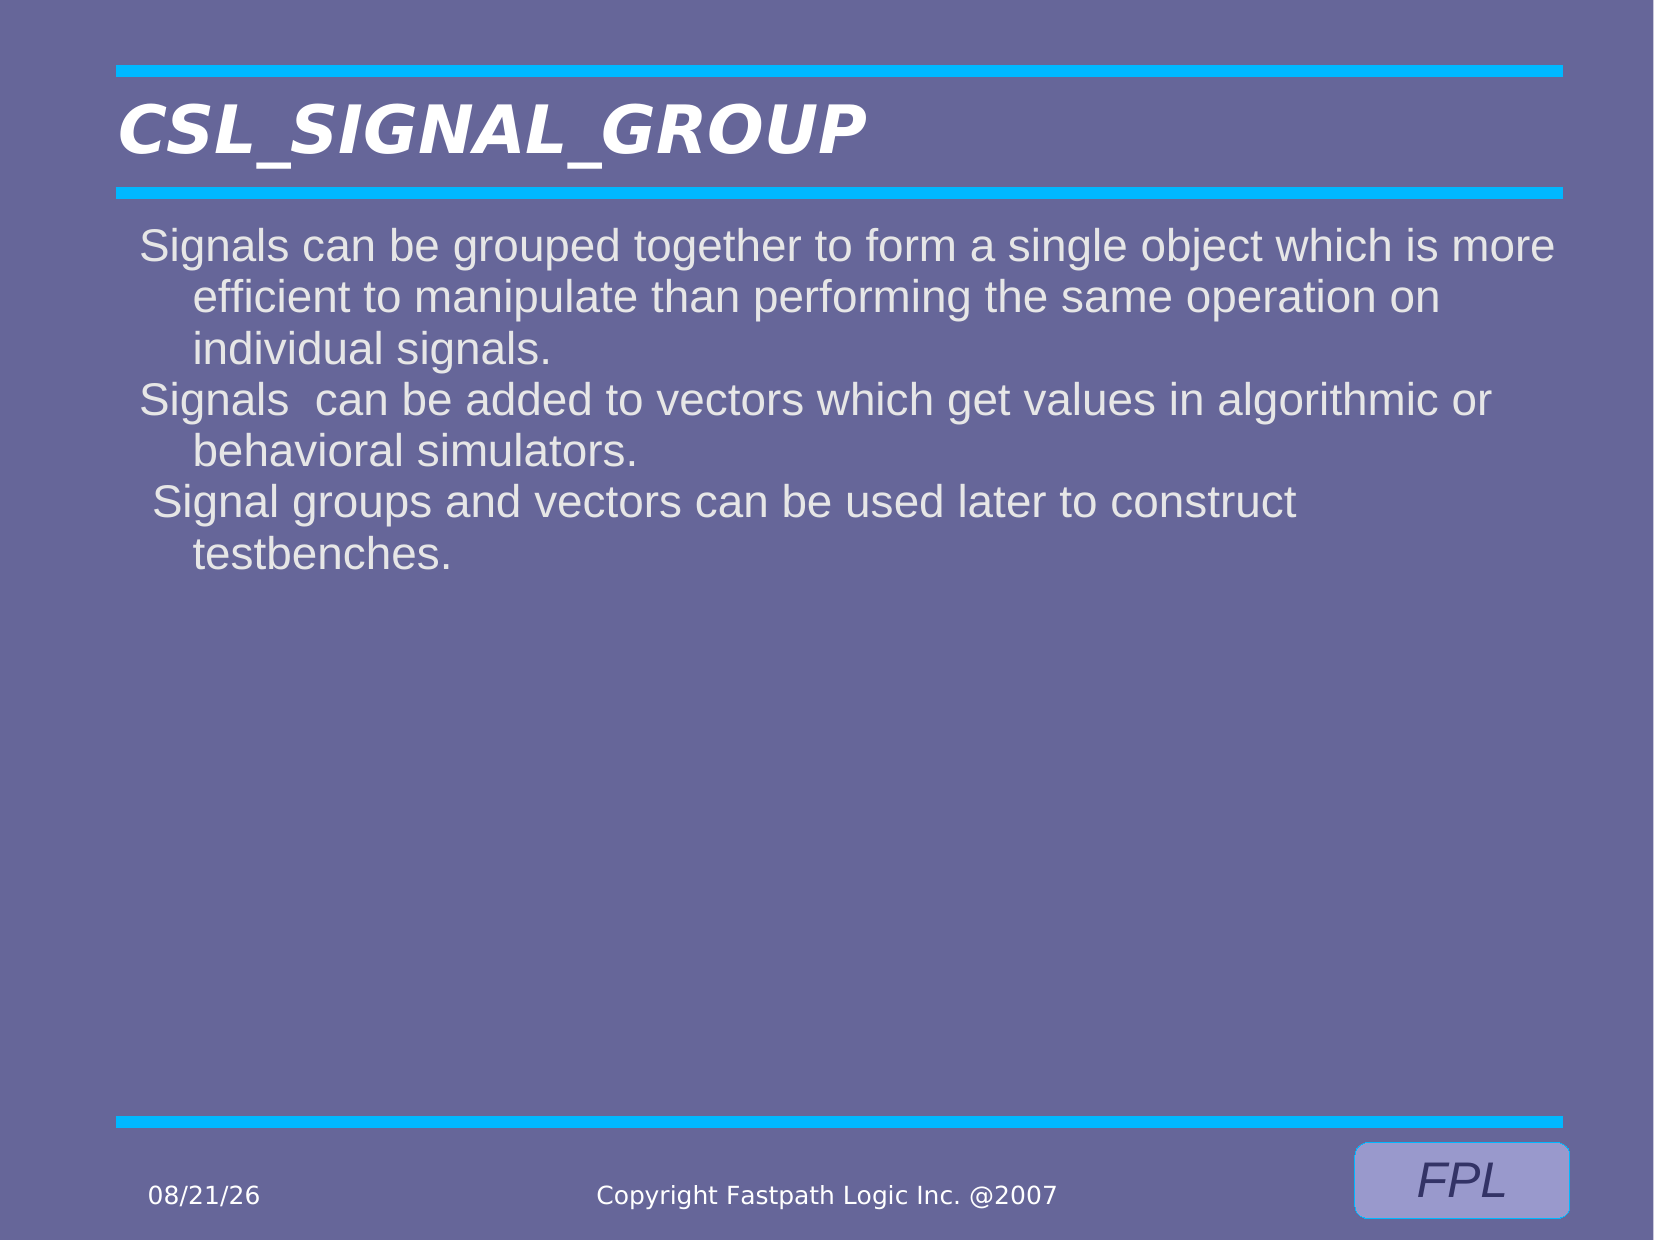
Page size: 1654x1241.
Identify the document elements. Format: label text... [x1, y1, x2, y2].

list Signals can be grouped together to form a single object which is more efficient to manipulate than performing the same operation on individual signals. Signals can be added to vectors which get values in algorithmic or behavioral simulators. Signal groups and vectors can be used later to construct testbenches. [121, 220, 1561, 1133]
title CSL_SIGNAL_GROUP [118, 41, 1531, 219]
